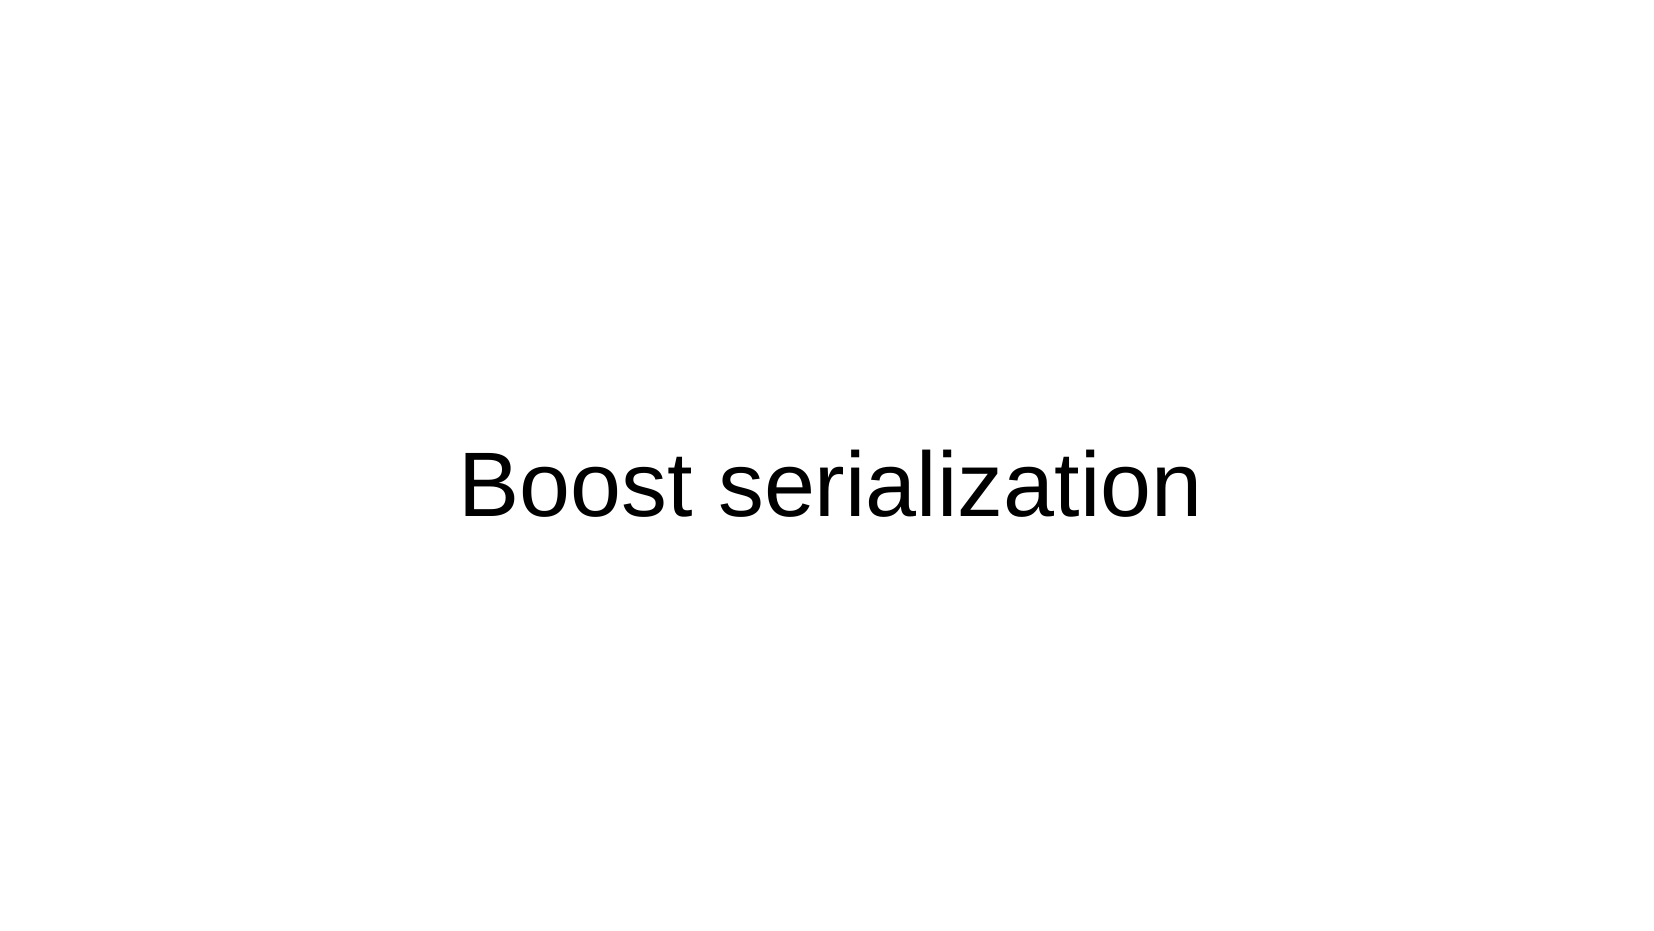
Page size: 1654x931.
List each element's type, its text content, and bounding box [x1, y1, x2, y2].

title Boost serialization [86, 407, 1576, 563]
